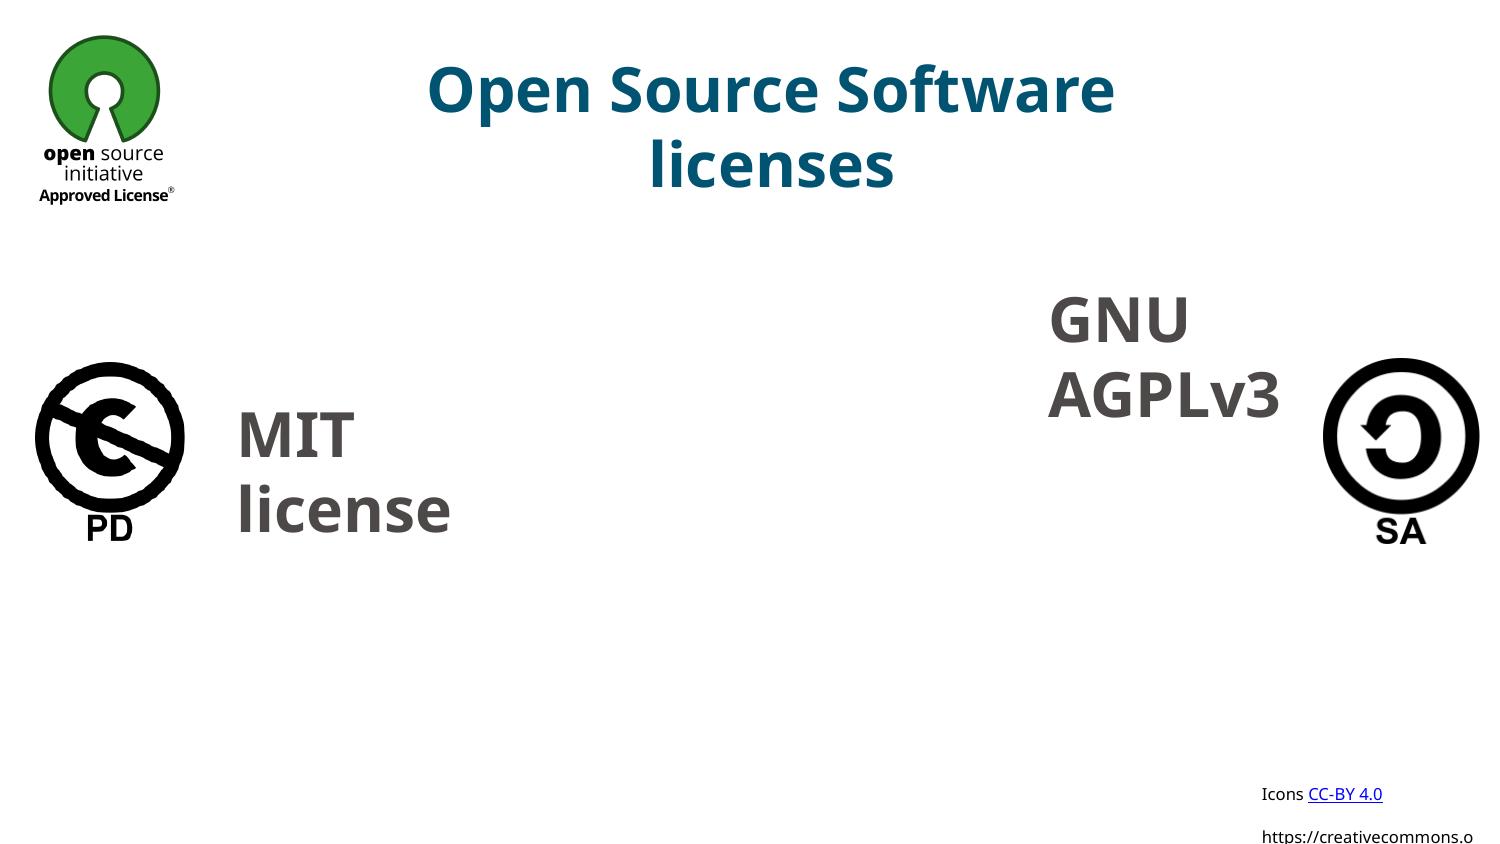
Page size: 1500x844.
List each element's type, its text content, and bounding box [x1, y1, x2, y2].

text_box Icons CC-BY 4.0 https://creativecommons.org/ [1250, 778, 1489, 829]
picture [35, 362, 185, 541]
picture [1323, 358, 1480, 545]
text_box MIT license [225, 389, 550, 562]
picture [35, 24, 177, 213]
text_box Open Source Software licenses [325, 44, 1218, 159]
text_box GNU AGPLv3 [1037, 274, 1415, 447]
